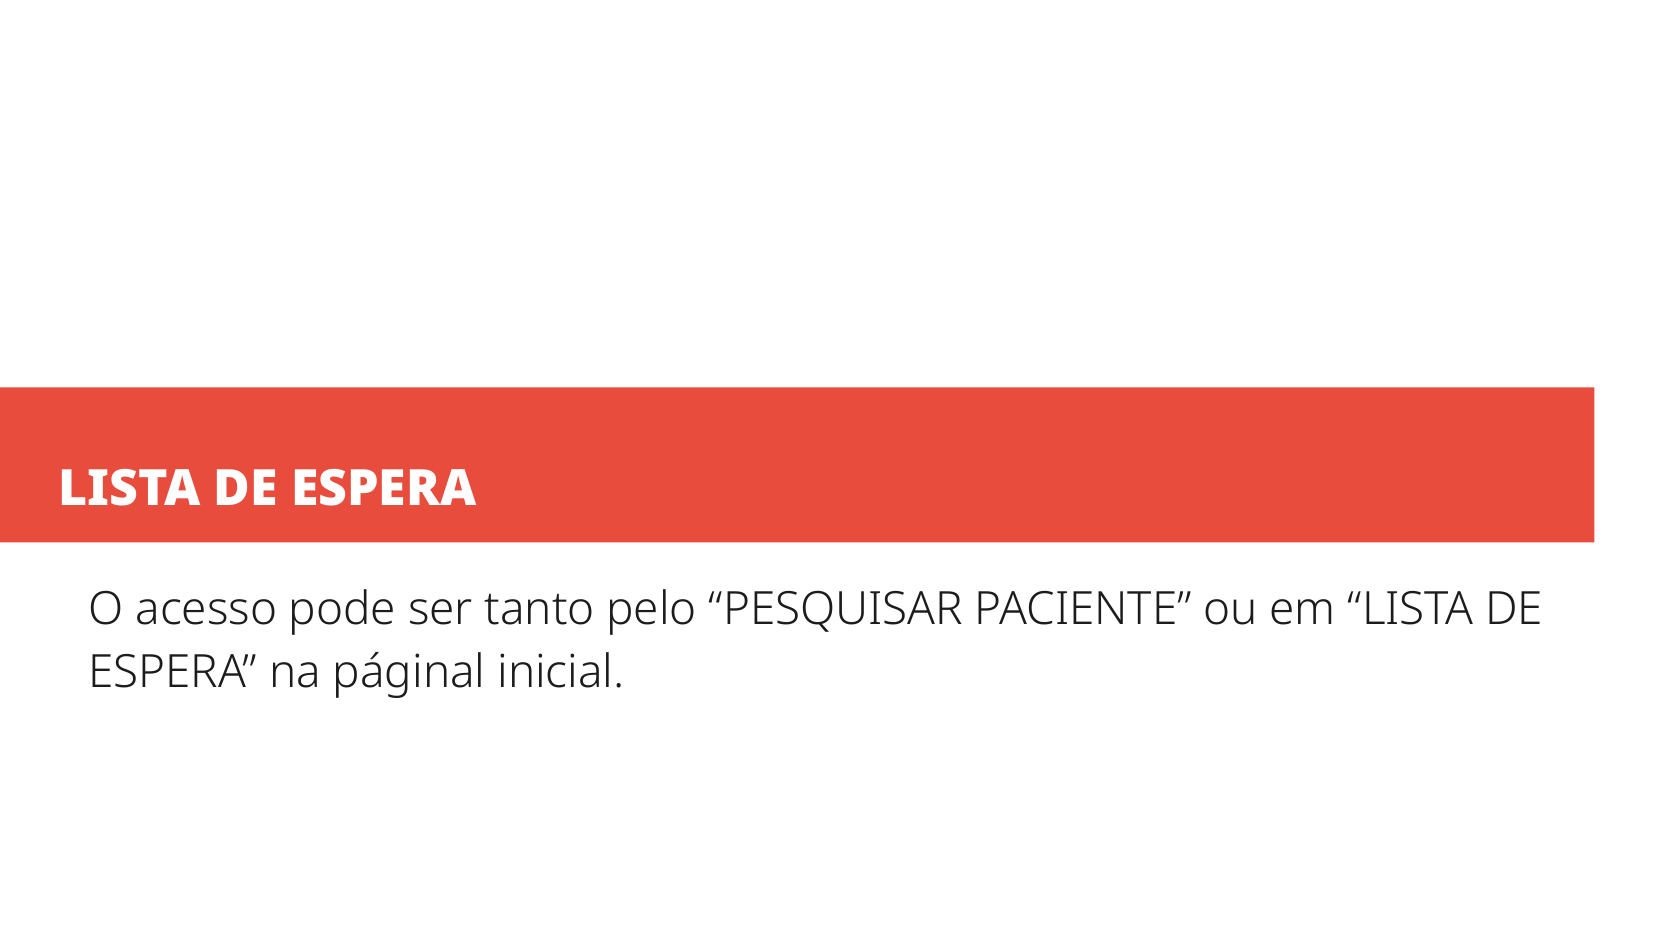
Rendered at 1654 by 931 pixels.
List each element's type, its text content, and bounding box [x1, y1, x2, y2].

subtitle O acesso pode ser tanto pelo “PESQUISAR PACIENTE” ou em “LISTA DE ESPERA” na páginal inicial. [88, 575, 1595, 886]
title LISTA DE ESPERA [59, 409, 1595, 521]
